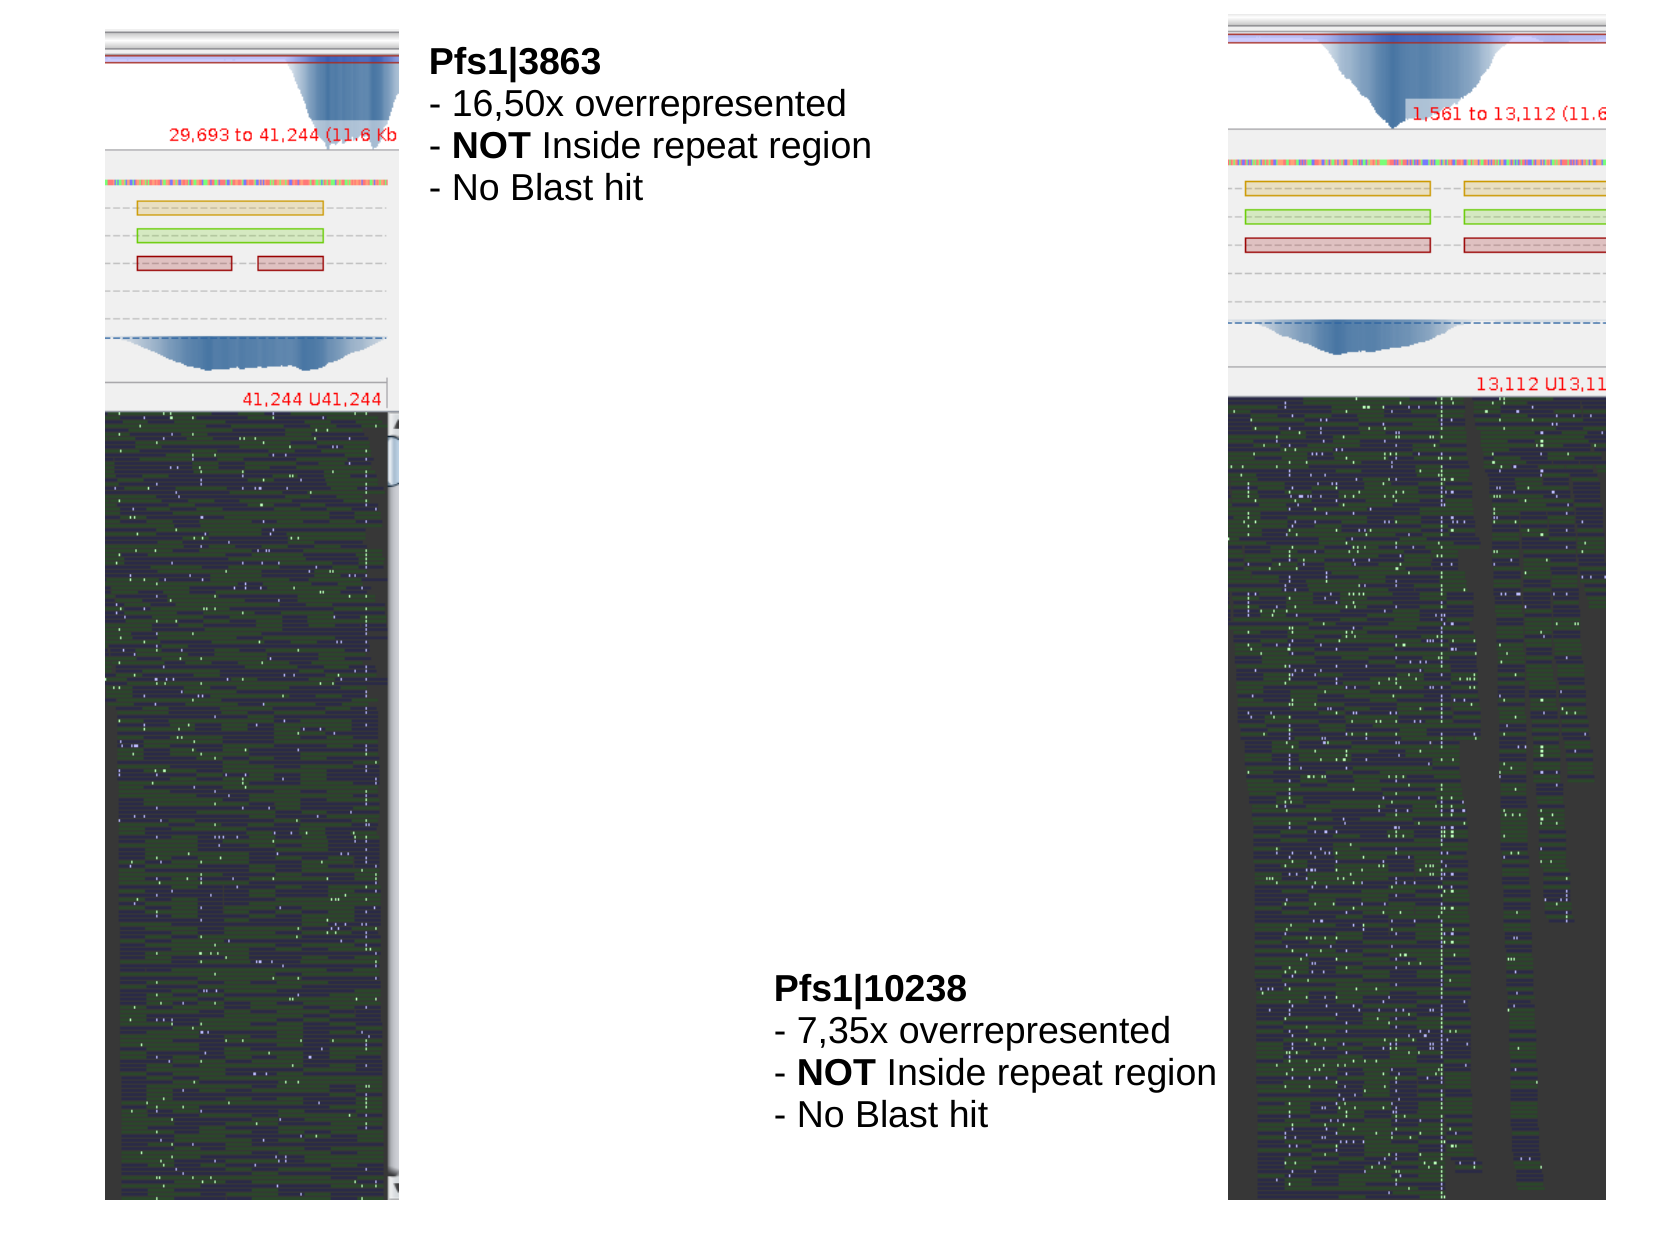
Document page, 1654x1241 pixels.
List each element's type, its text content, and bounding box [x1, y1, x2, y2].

picture [1228, 14, 1606, 1201]
text_box Pfs1|10238 - 7,35x overrepresented - NOT Inside repeat region - No Blast hit [759, 960, 1411, 1227]
picture [105, 29, 399, 1201]
text_box Pfs1|3863 - 16,50x overrepresented - NOT Inside repeat region - No Blast hit [414, 33, 1066, 301]
